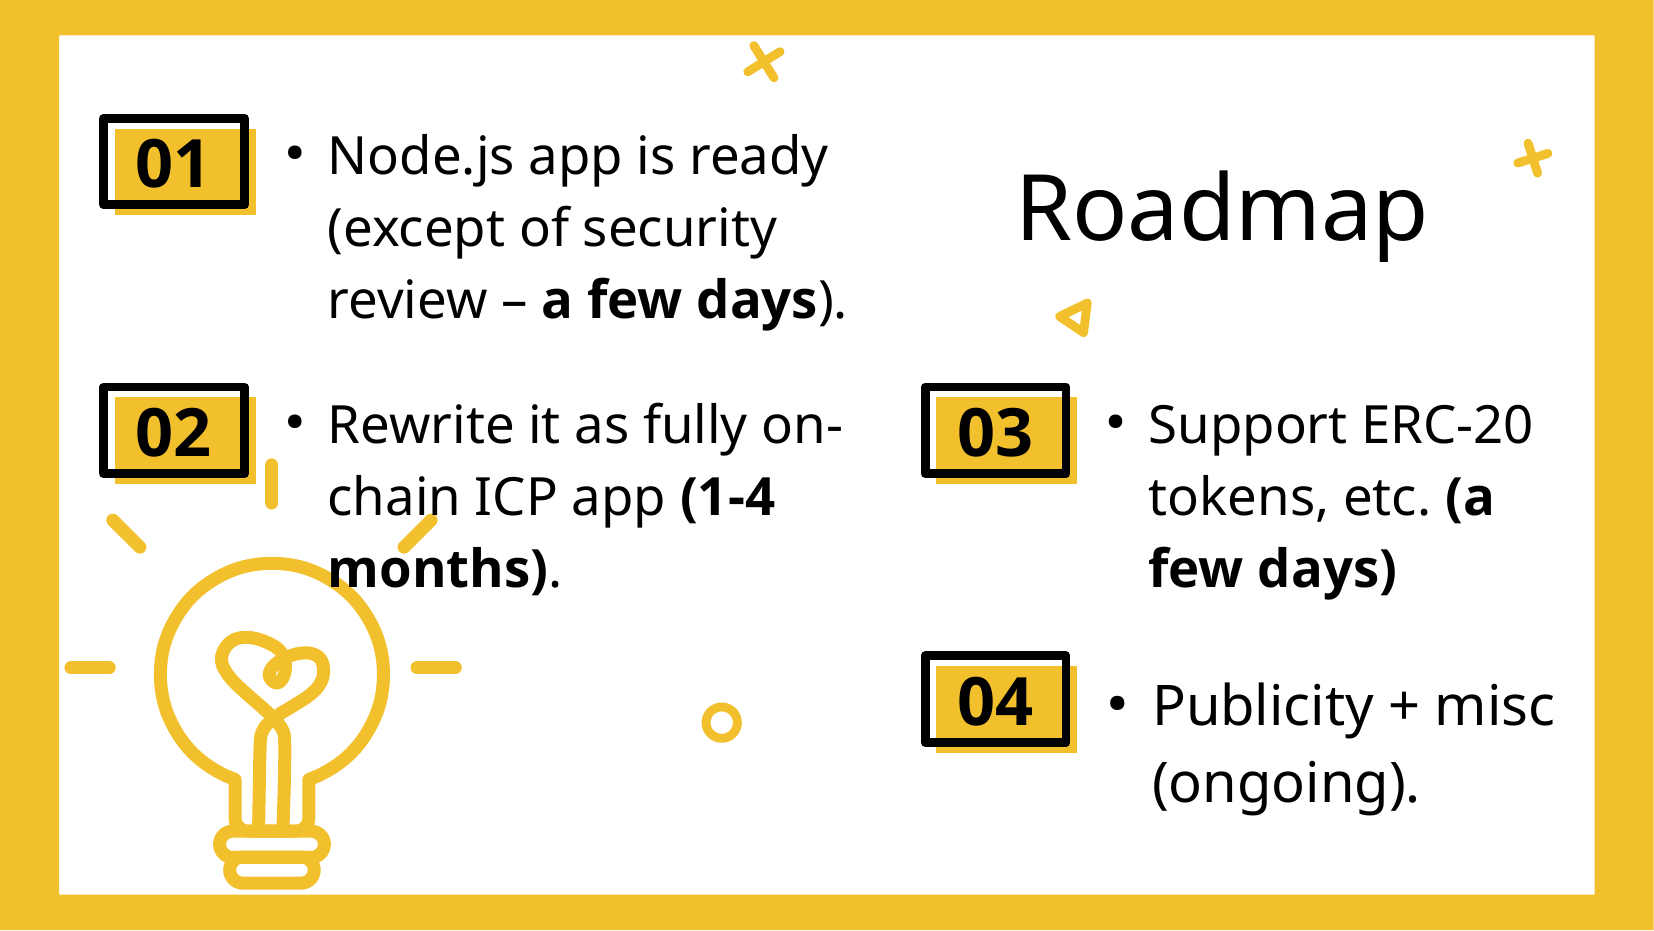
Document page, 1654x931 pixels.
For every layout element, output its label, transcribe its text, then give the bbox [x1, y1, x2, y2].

title Roadmap [868, 37, 1577, 374]
list Publicity + misc (ongoing). [1092, 666, 1577, 885]
list Support ERC-20 tokens, etc. (a few days) [1092, 386, 1577, 606]
list Rewrite it as fully on-chain ICP app (1-4 months). [271, 386, 869, 606]
list Node.js app is ready (except of security review – a few days). [271, 118, 869, 337]
